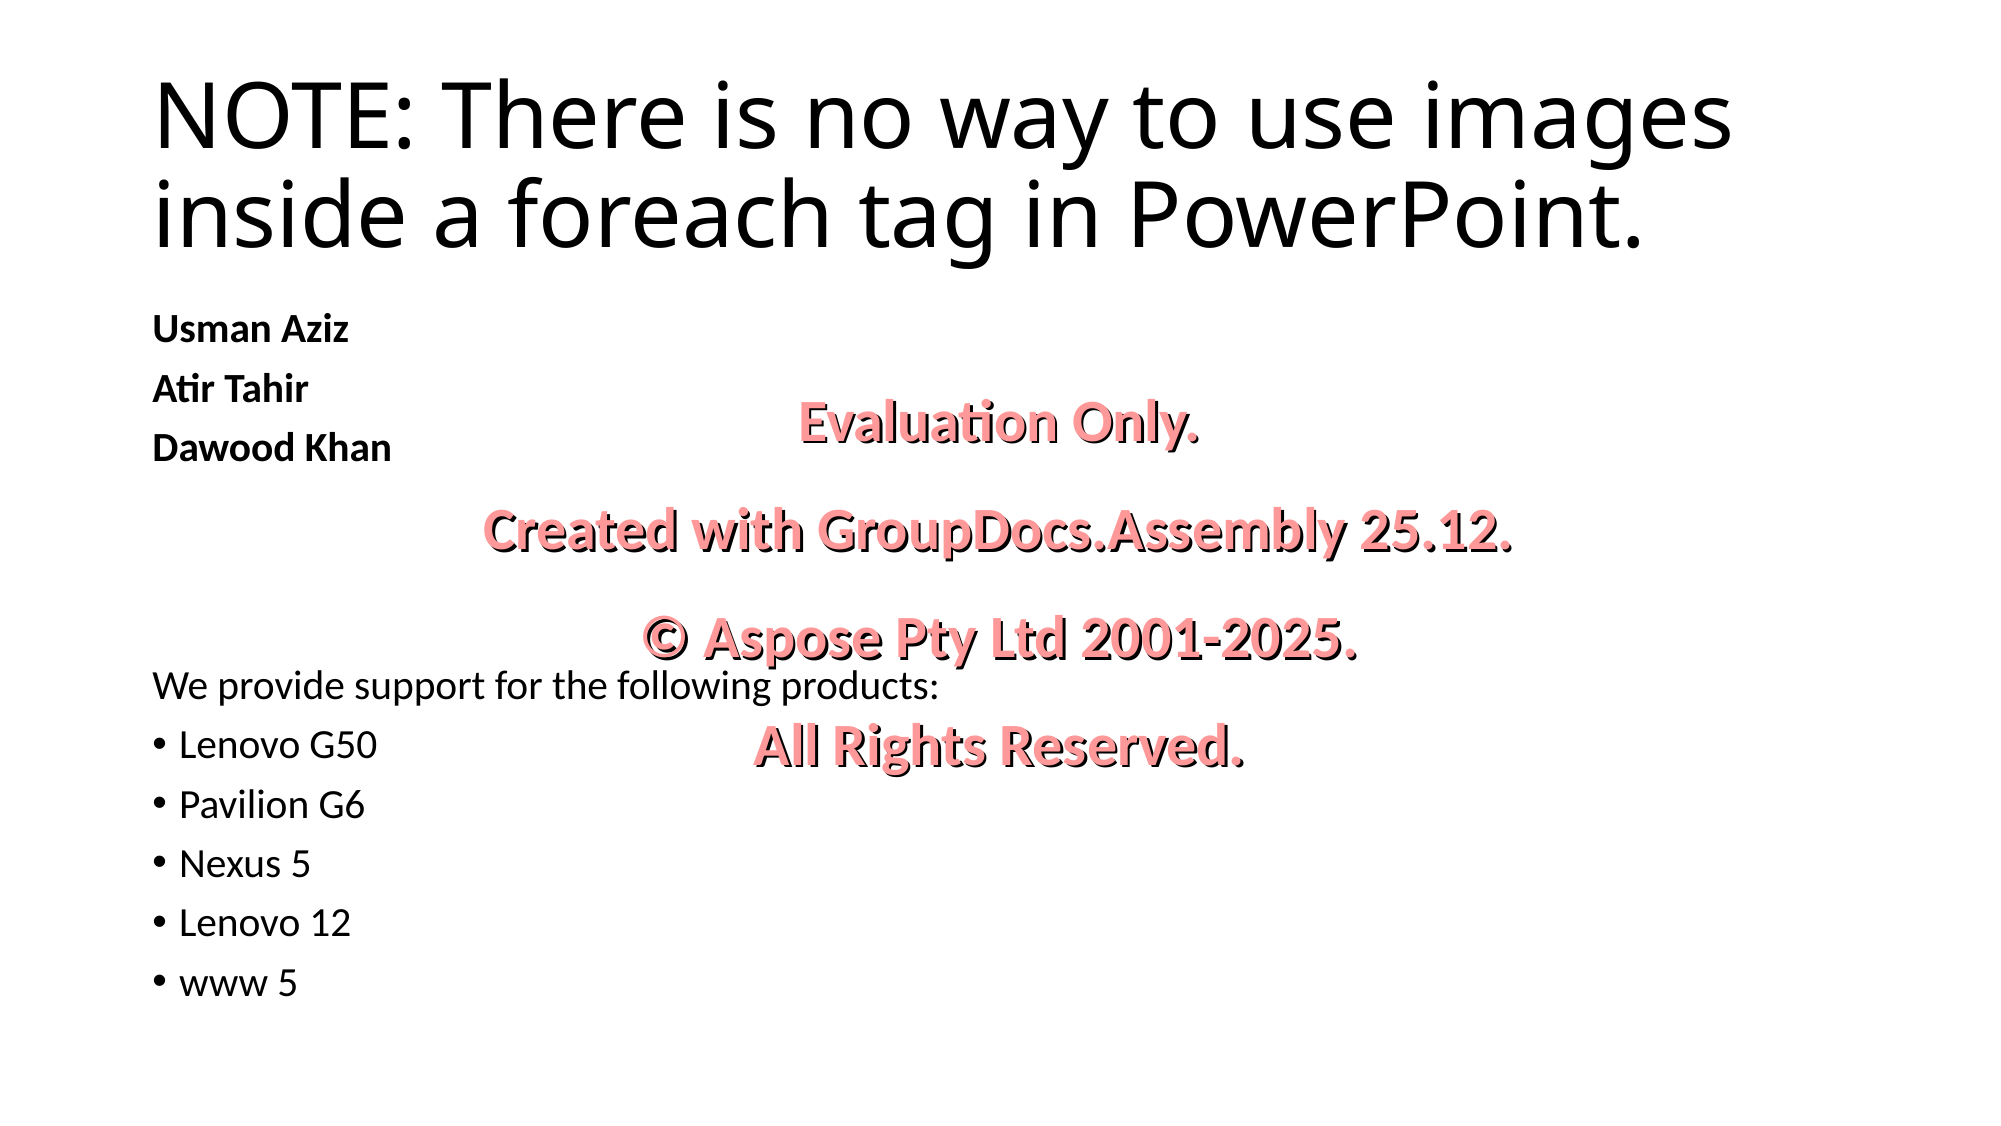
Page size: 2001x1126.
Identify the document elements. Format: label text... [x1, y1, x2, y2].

text_box Evaluation Only. Created with GroupDocs.Assembly 25.12. © Aspose Pty Ltd 2001-2025. All Rights Reserved. [474, 433, 1525, 689]
title NOTE: There is no way to use images inside a foreach tag in PowerPoint. [137, 59, 1864, 278]
list Usman Aziz Atir Tahir Dawood Khan We provide support for the following products: Lenovo G50 Pavilion G6 Nexus 5 Lenovo 12 www 5 [137, 299, 1864, 1014]
